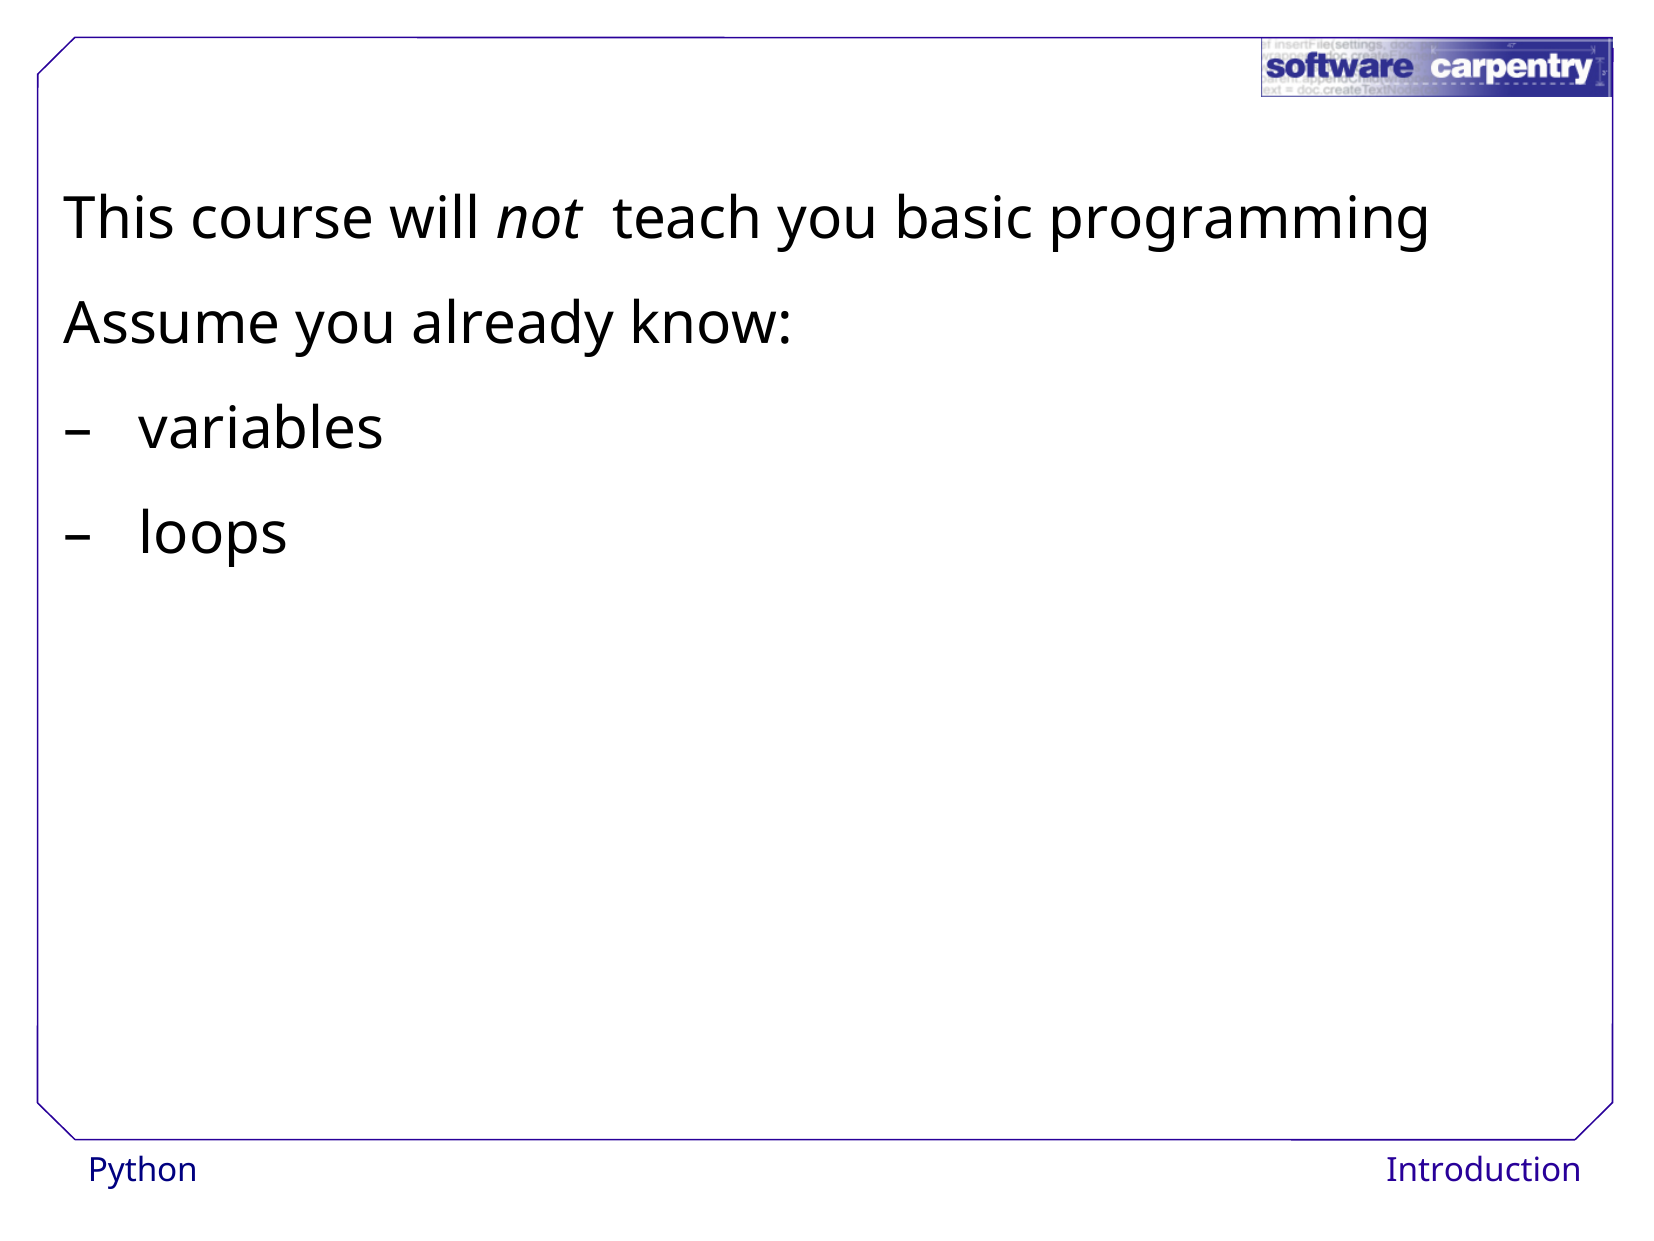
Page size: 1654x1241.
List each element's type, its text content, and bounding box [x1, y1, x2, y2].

picture [1261, 39, 1613, 97]
text_box This course will not teach you basic programming Assume you already know: – variables – loops [49, 137, 1598, 574]
